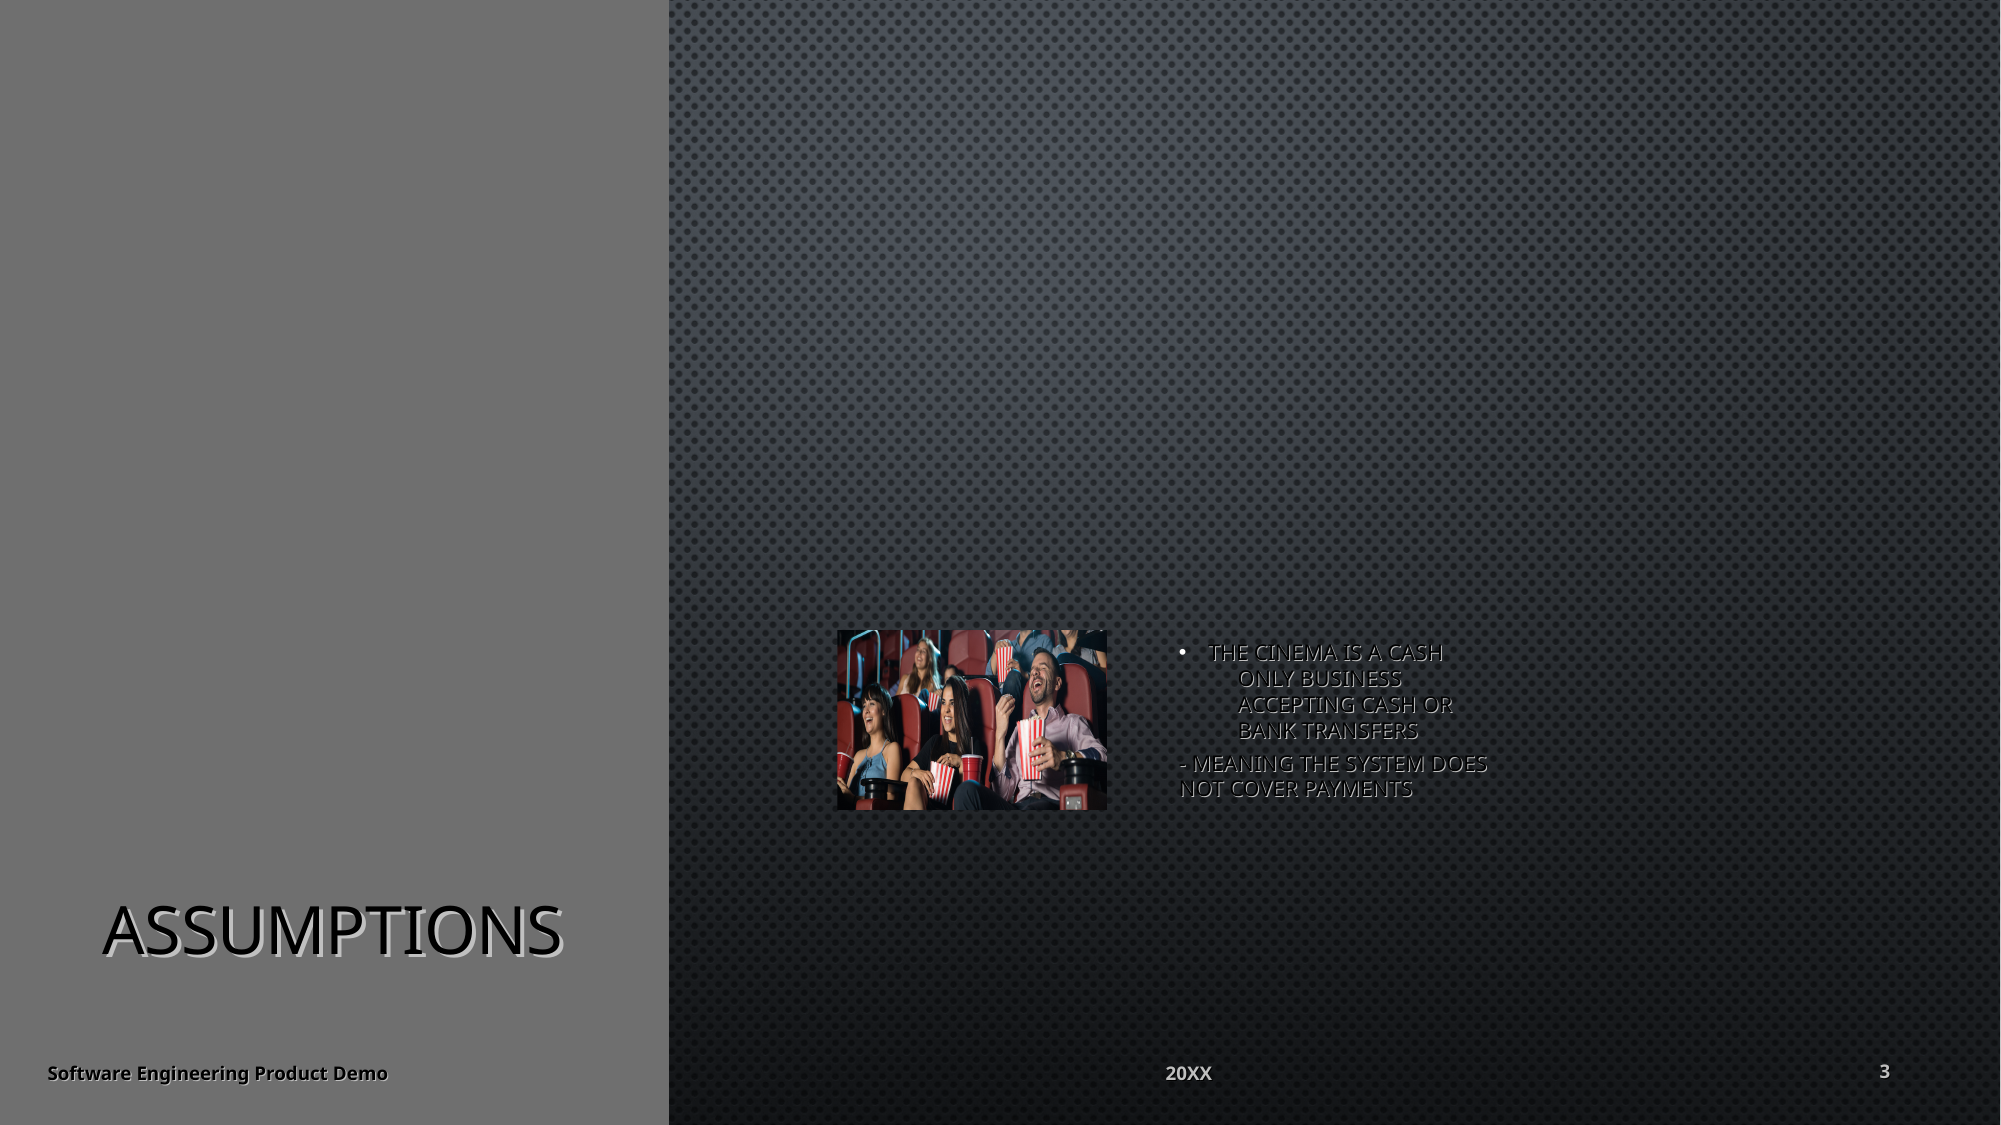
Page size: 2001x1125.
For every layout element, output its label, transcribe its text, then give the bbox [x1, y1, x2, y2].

text_box Software Engineering Product Demo [32, 1042, 648, 1103]
text_box 2 [1864, 1042, 1969, 1103]
title Assumptions [87, 127, 614, 976]
list The Cinema is a cash Only business accepting Cash or Bank Transfers - Meaning the system does not cover Payments [797, 630, 1881, 1007]
picture [668, 0, 1994, 563]
text_box 20XX [1150, 1042, 1864, 1103]
